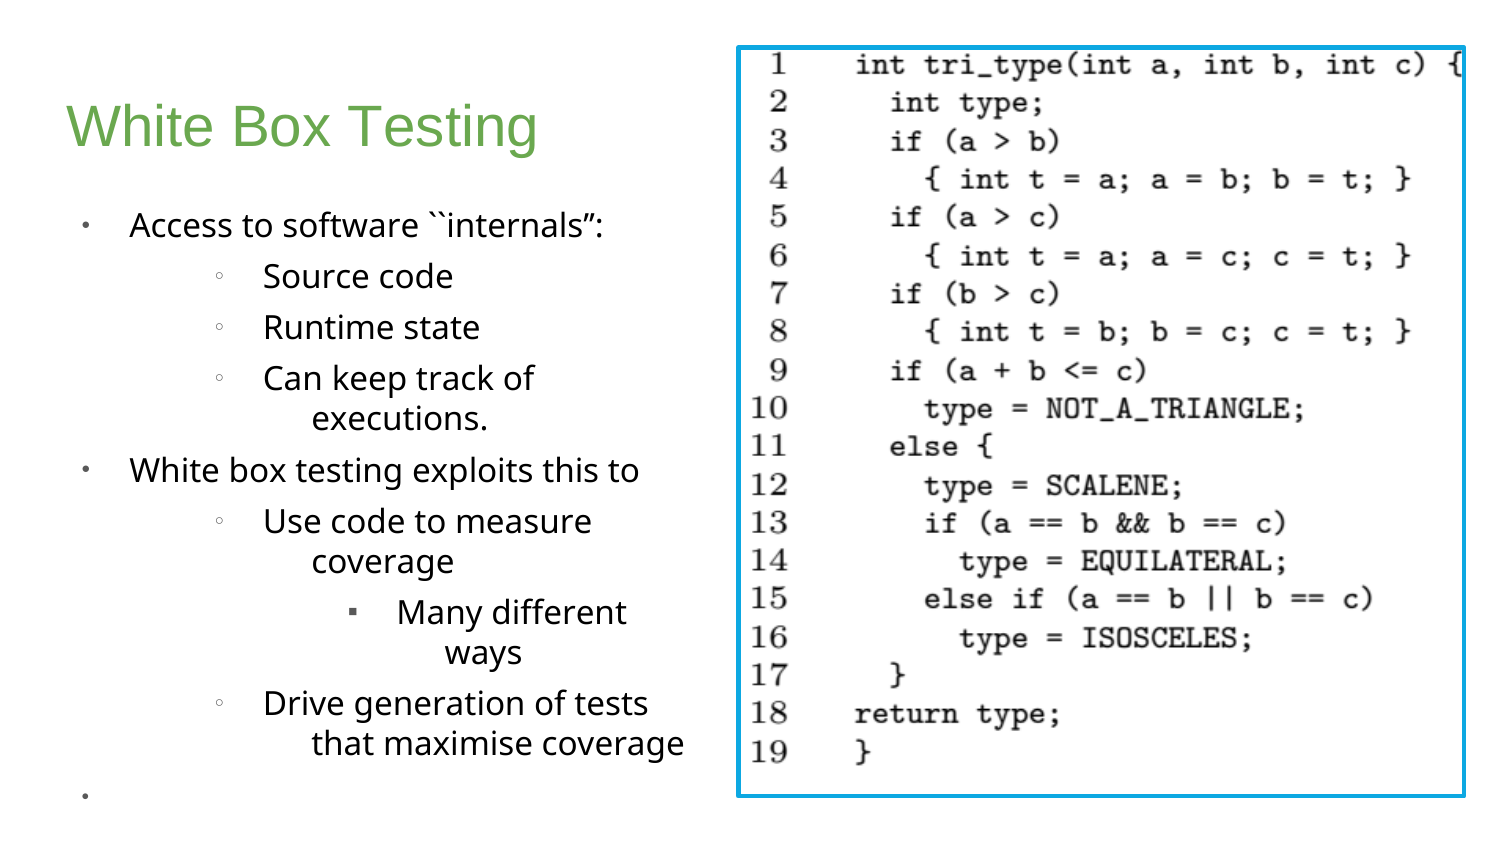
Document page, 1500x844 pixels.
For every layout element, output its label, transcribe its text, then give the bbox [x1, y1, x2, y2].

picture [742, 51, 1461, 793]
title White Box Testing [51, 72, 736, 167]
list Access to software ``internals’’: Source code Runtime state Can keep track of executions. White box testing exploits this to Use code to measure coverage Many different ways Drive generation of tests that maximise coverage [29, 189, 714, 794]
